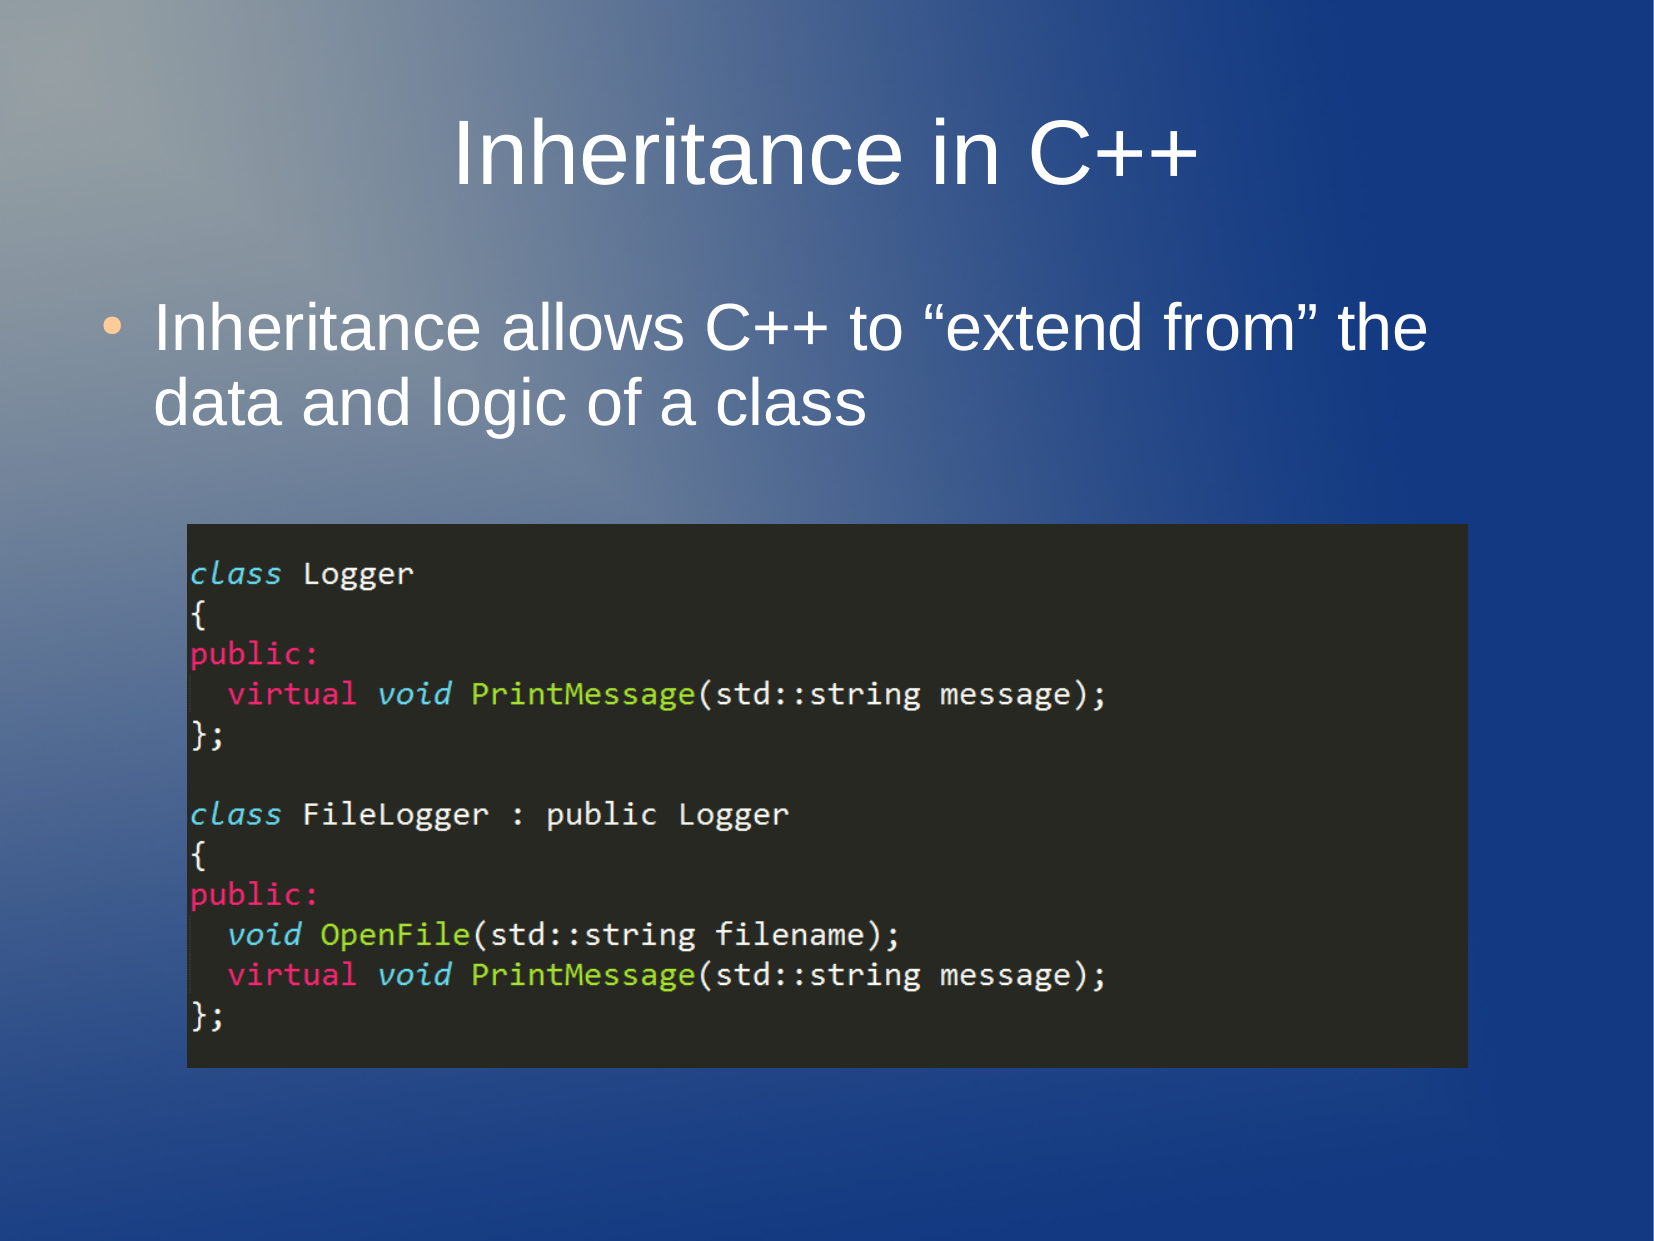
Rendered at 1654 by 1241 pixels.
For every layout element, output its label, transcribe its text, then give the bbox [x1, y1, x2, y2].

list Inheritance allows C++ to “extend from” the data and logic of a class [82, 290, 1571, 1109]
title Inheritance in C++ [82, 49, 1571, 257]
picture [0, 0, 1654, 1241]
